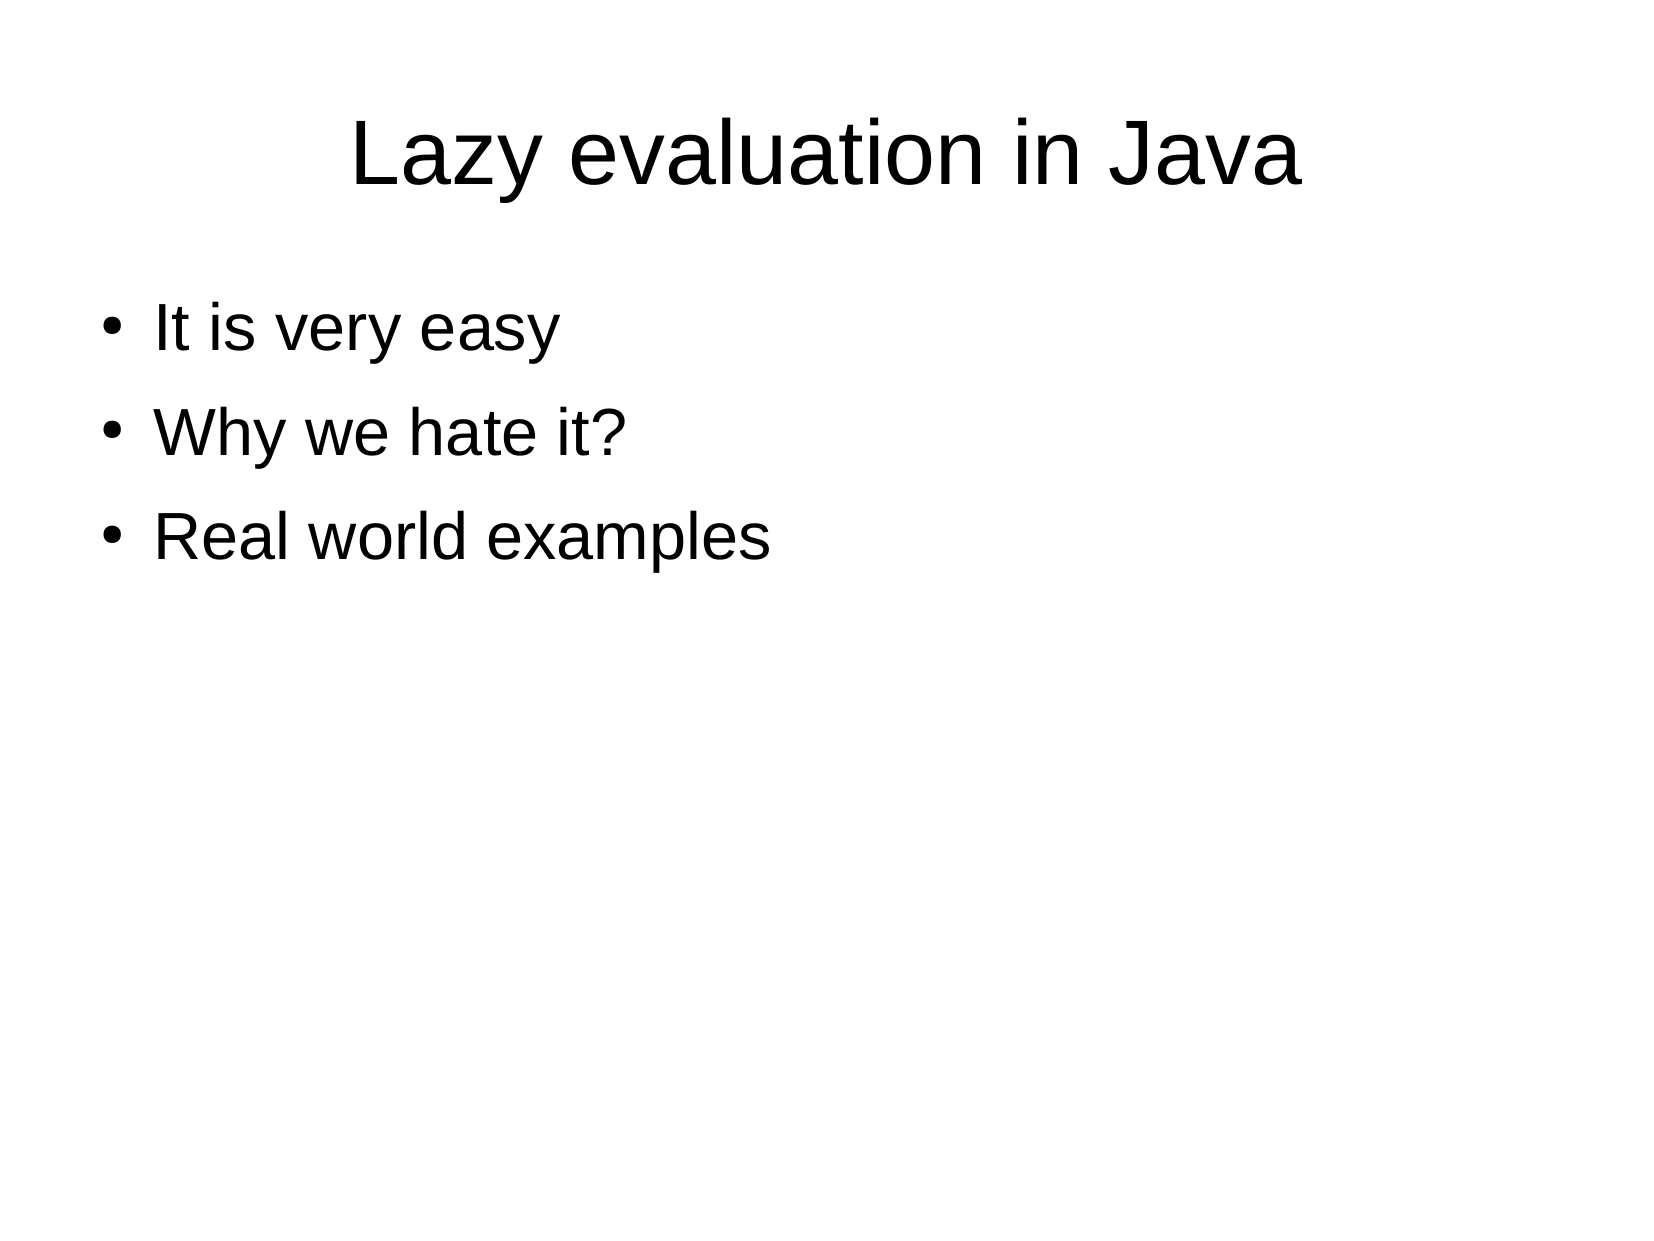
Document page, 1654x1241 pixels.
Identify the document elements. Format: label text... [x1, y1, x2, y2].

list It is very easy Why we hate it? Real world examples [82, 290, 1538, 1010]
title Lazy evaluation in Java [82, 49, 1571, 257]
